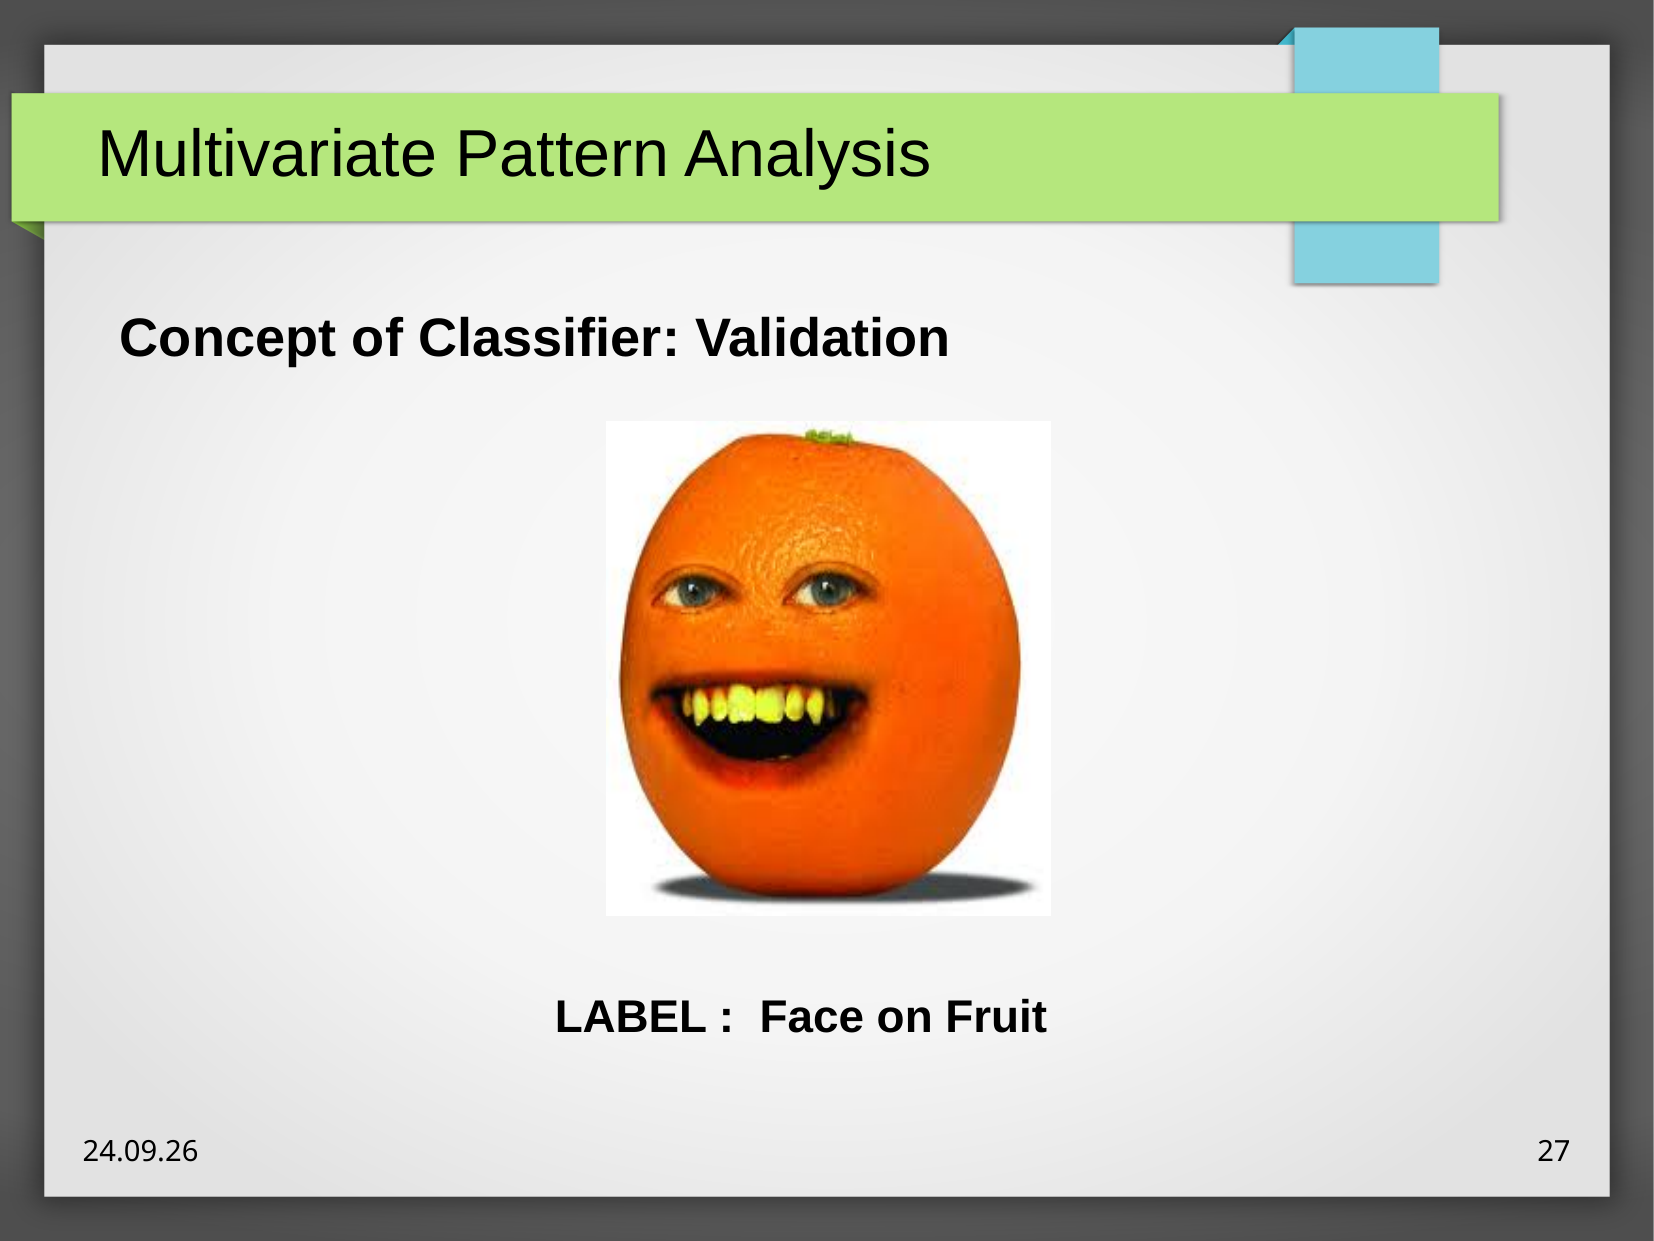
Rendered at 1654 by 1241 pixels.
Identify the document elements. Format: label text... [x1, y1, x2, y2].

picture [0, 0, 1654, 1241]
text_box Multivariate Pattern Analysis [82, 94, 1264, 213]
text_box LABEL : Face on Fruit [540, 983, 1096, 1051]
text_box Concept of Classifier: Validation [105, 300, 1051, 376]
